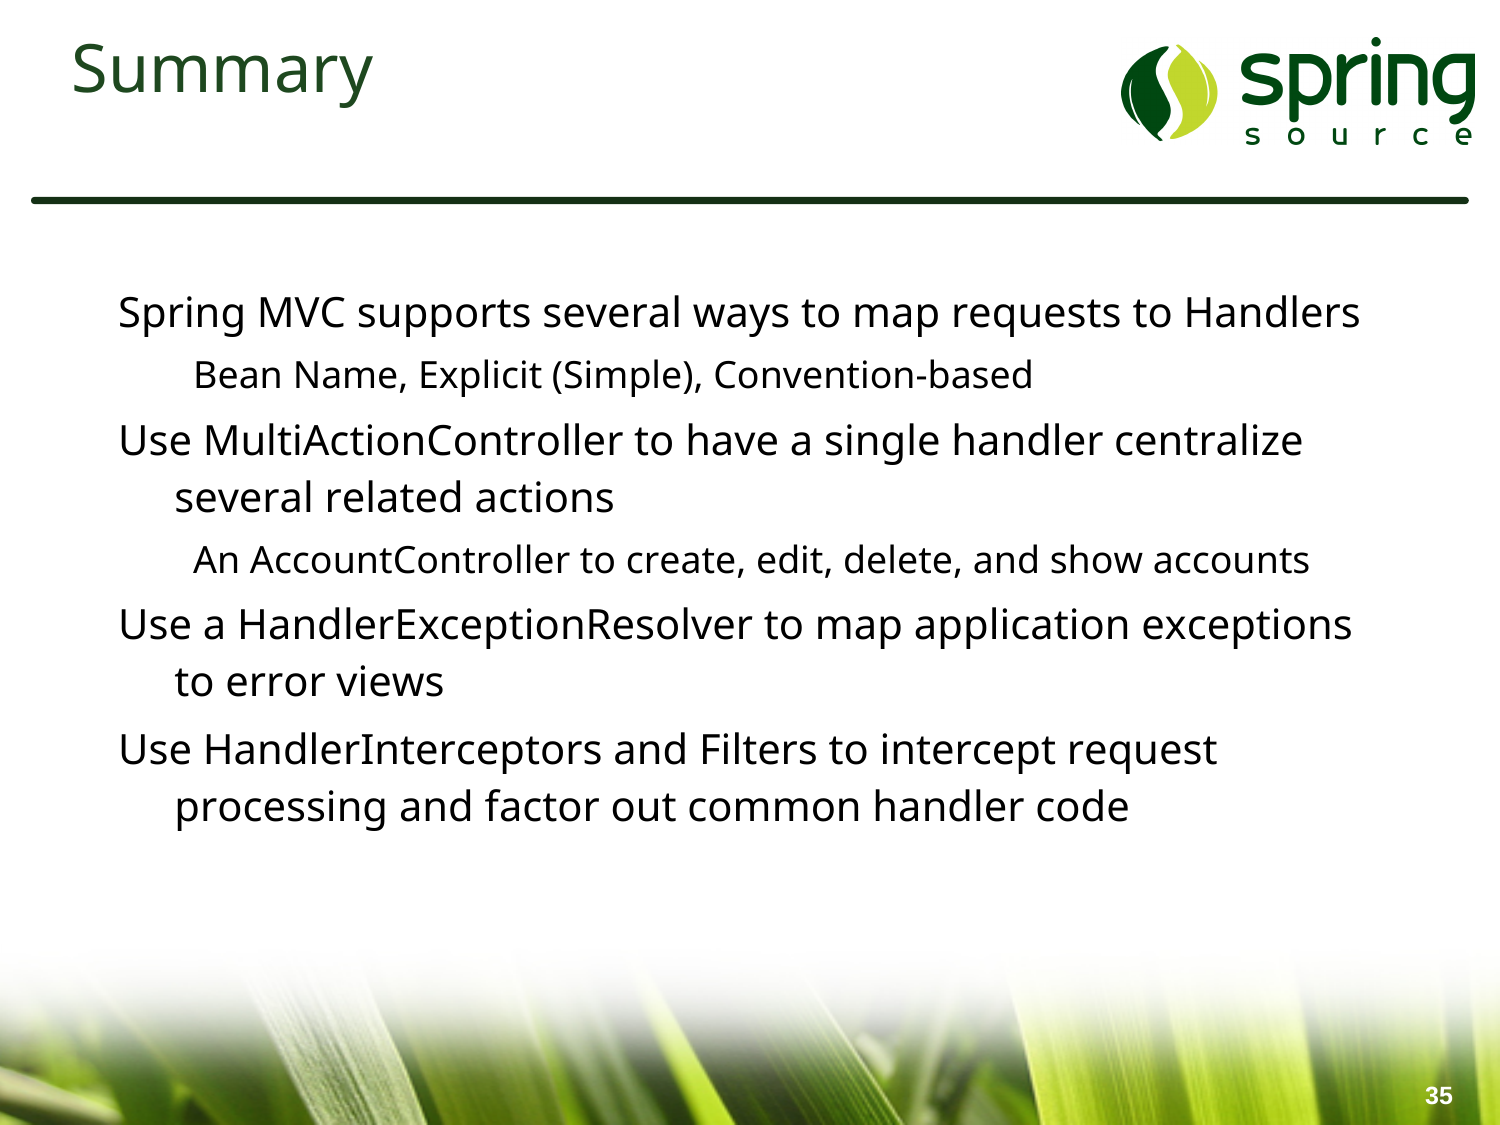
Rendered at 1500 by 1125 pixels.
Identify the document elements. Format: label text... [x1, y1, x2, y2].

picture [0, 944, 1500, 1125]
picture [1121, 37, 1475, 145]
list Spring MVC supports several ways to map requests to Handlers Bean Name, Explicit (Simple), Convention-based Use MultiActionController to have a single handler centralize several related actions An AccountController to create, edit, delete, and show accounts Use a HandlerExceptionResolver to map application exceptions to error views Use HandlerInterceptors and Filters to intercept request processing and factor out common handler code [103, 275, 1394, 938]
title Summary [56, 13, 1089, 176]
